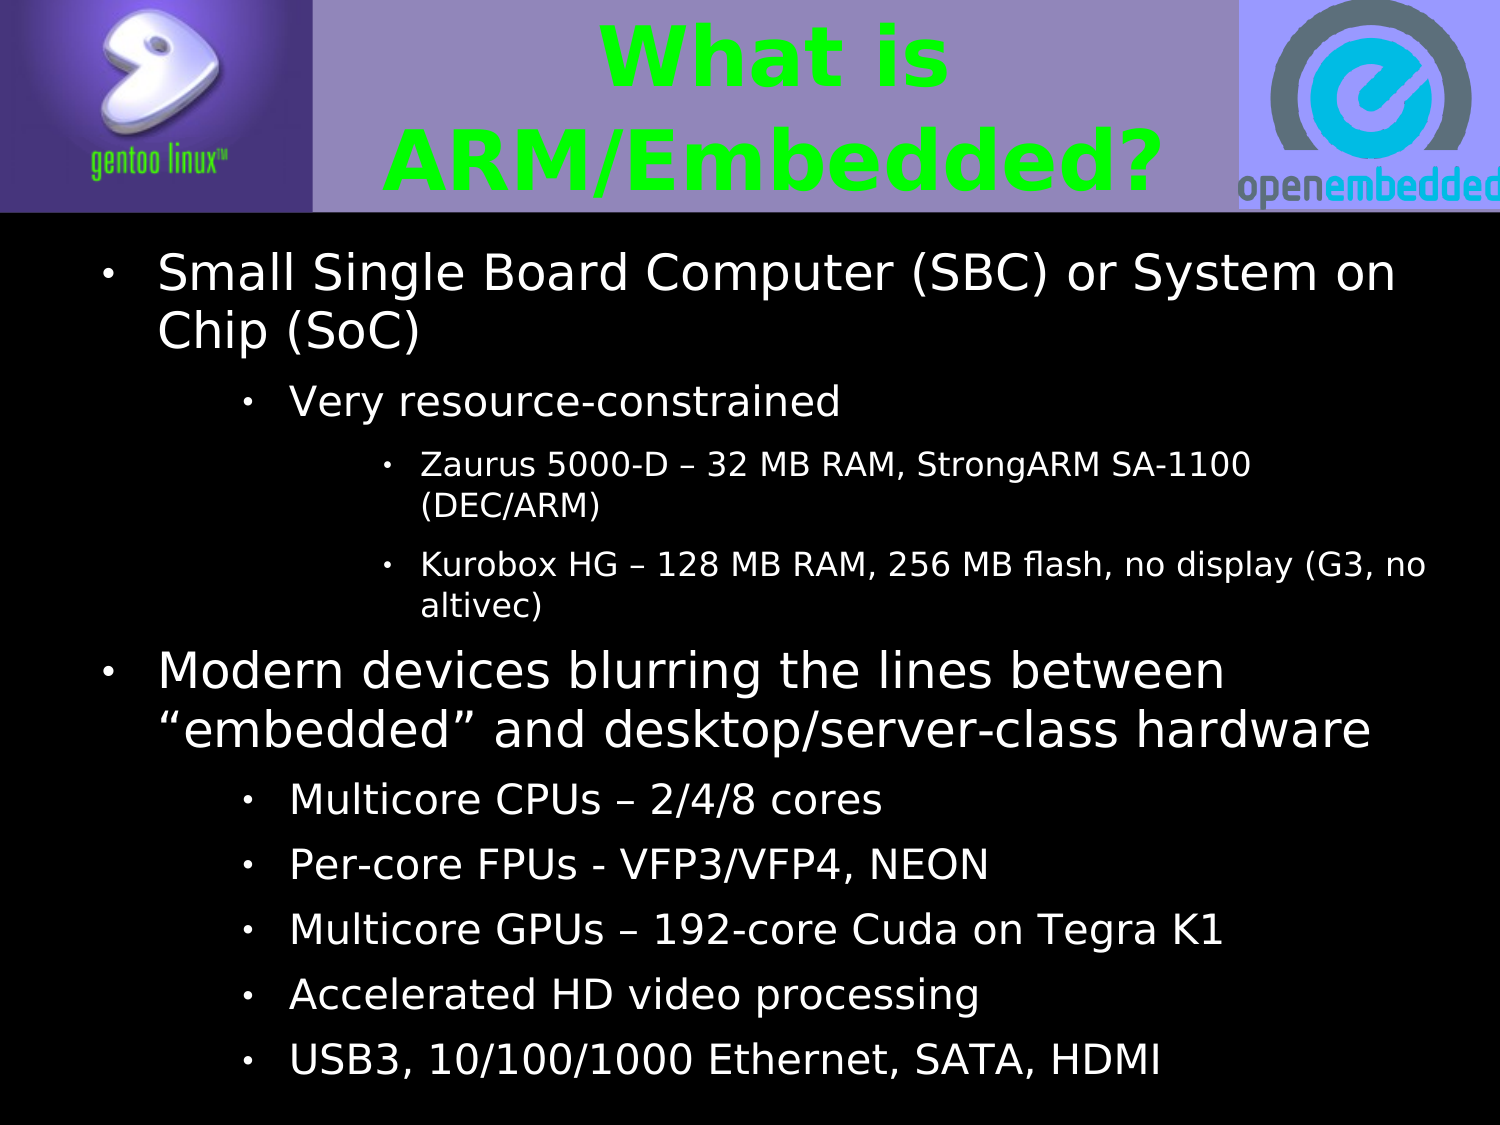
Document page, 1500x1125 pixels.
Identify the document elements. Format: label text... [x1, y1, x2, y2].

picture [1238, 0, 1500, 210]
title What is ARM/Embedded? [319, 5, 1230, 207]
list Small Single Board Computer (SBC) or System on Chip (SoC) Very resource-constrained Zaurus 5000-D – 32 MB RAM, StrongARM SA-1100 (DEC/ARM) Kurobox HG – 128 MB RAM, 256 MB flash, no display (G3, no altivec) Modern devices blurring the lines between “embedded” and desktop/server-class hardware Multicore CPUs – 2/4/8 cores Per-core FPUs - VFP3/VFP4, NEON Multicore GPUs – 192-core Cuda on Tegra K1 Accelerated HD video processing USB3, 10/100/1000 Ethernet, SATA, HDMI [45, 244, 1441, 1085]
picture [0, 0, 302, 184]
